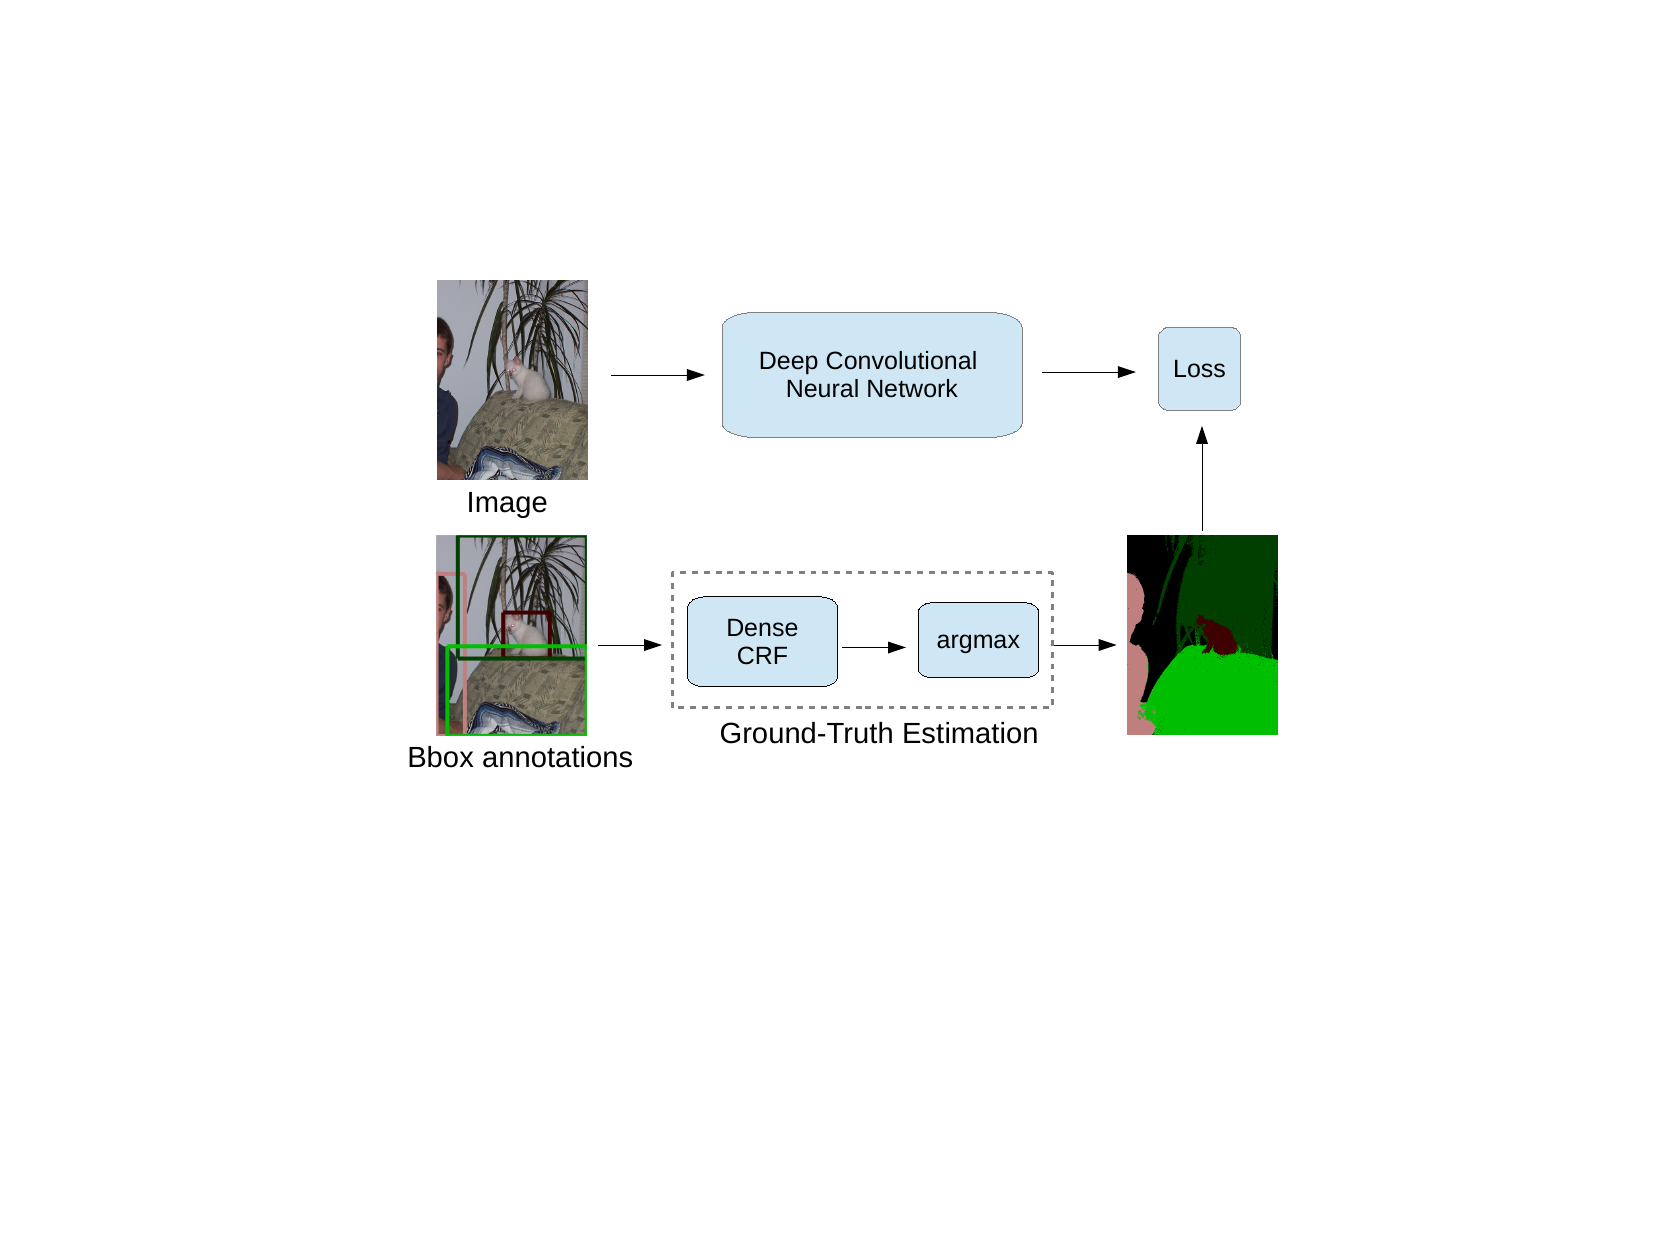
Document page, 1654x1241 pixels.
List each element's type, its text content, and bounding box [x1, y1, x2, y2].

text_box argmax [918, 602, 1039, 678]
text_box Ground-Truth Estimation [798, 710, 961, 756]
picture [1127, 535, 1278, 736]
text_box Image [442, 480, 573, 526]
text_box Bbox annotations [439, 735, 602, 781]
picture [437, 280, 588, 480]
text_box Loss [1158, 327, 1241, 411]
picture [436, 535, 587, 736]
text_box Dense CRF [687, 596, 838, 687]
text_box Deep Convolutional Neural Network [722, 312, 1023, 438]
